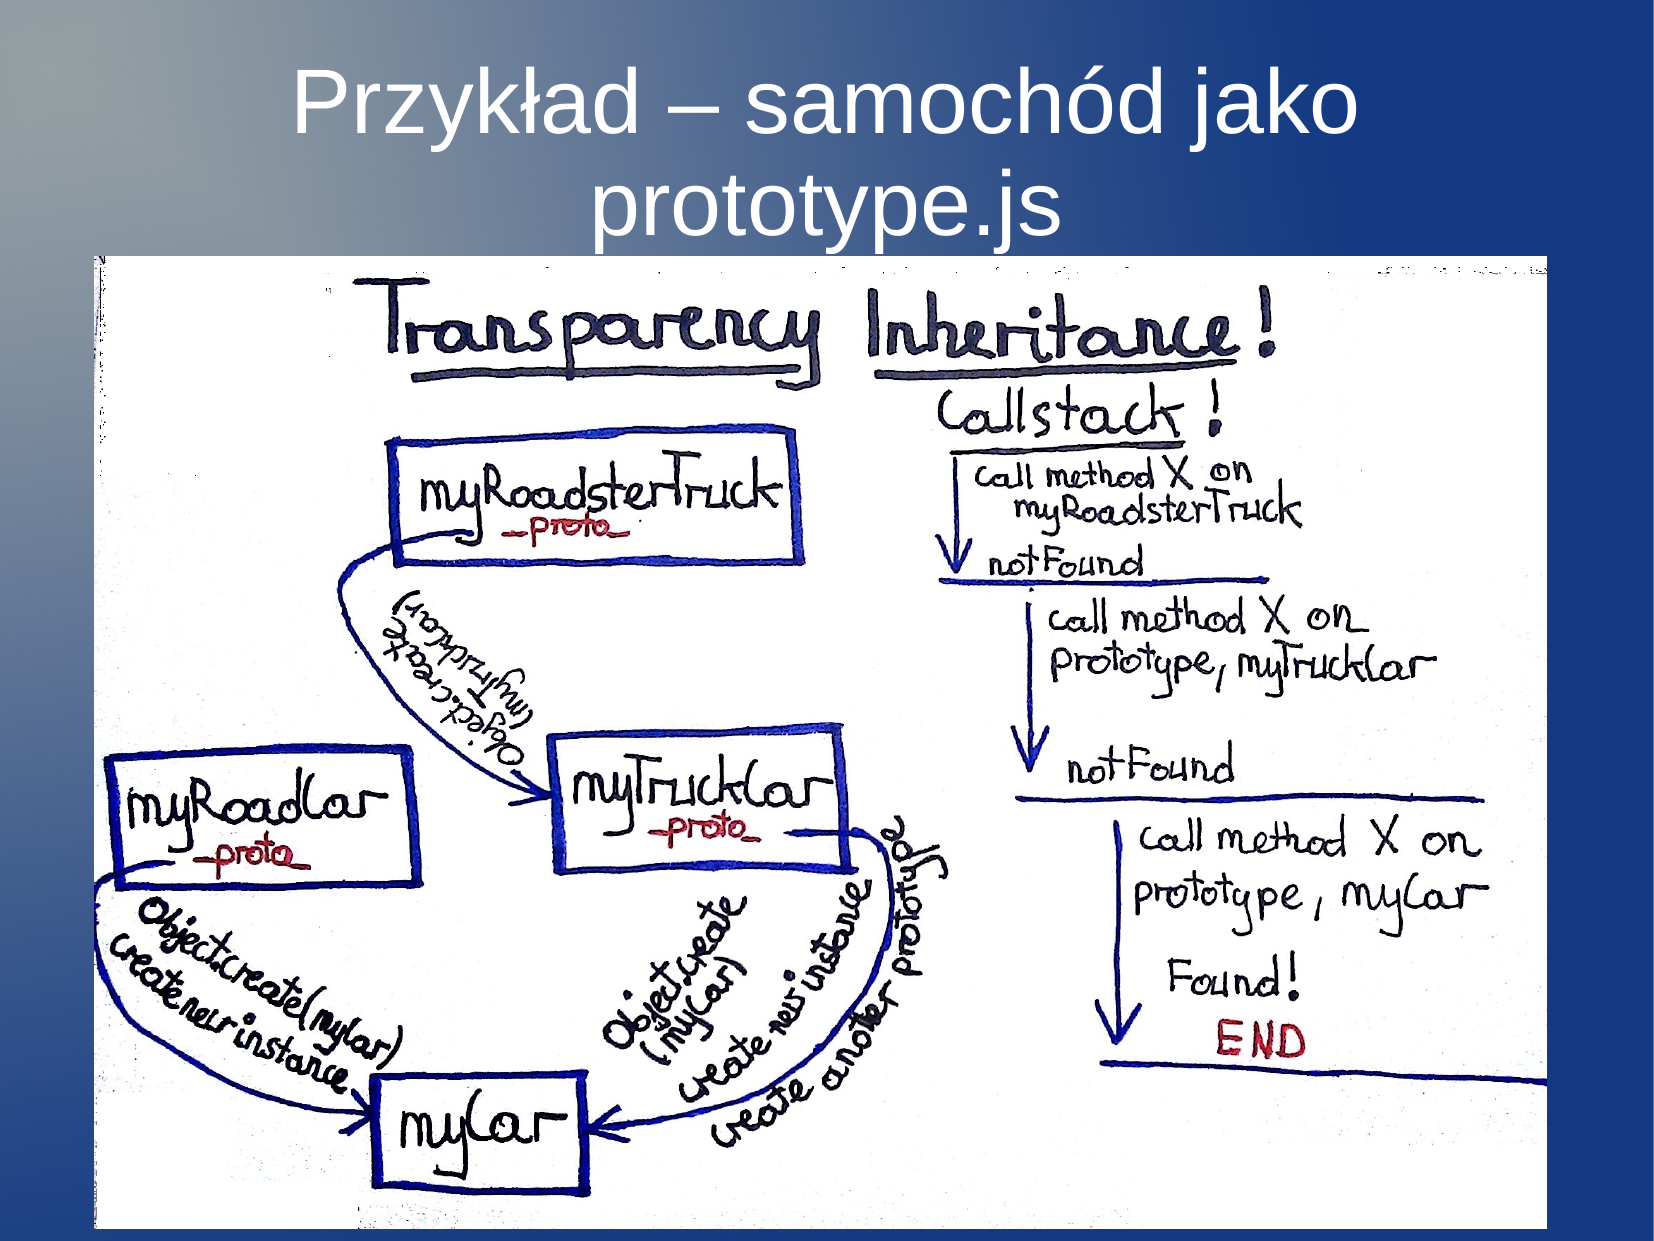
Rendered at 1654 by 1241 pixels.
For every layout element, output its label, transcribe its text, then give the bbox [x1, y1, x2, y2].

title Przykład – samochód jako prototype.js [82, 49, 1571, 257]
picture [0, 0, 1654, 1241]
